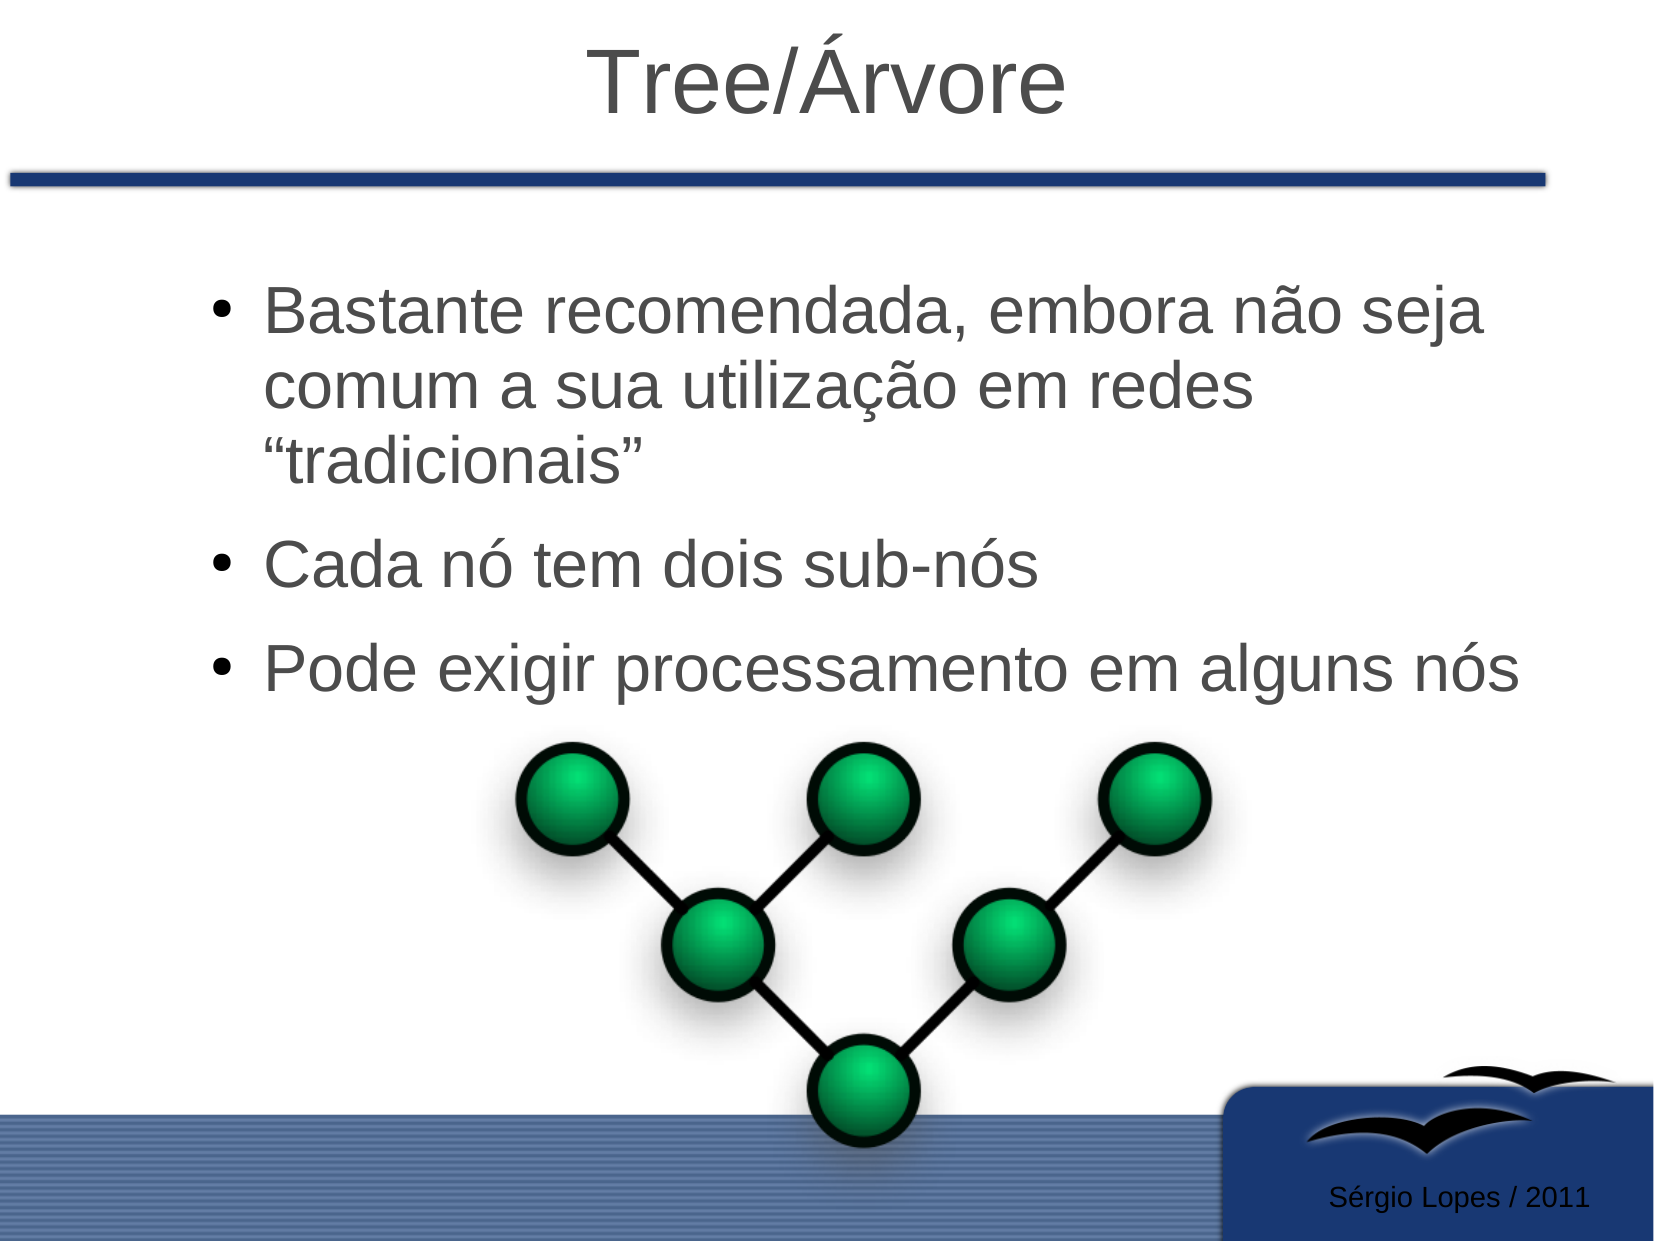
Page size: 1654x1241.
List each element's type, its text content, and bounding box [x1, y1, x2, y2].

text_box Sérgio Lopes / 2011 [1328, 1181, 1588, 1214]
title Tree/Árvore [121, 0, 1534, 164]
picture [0, 0, 1654, 1241]
list Bastante recomendada, embora não seja comum a sua utilização em redes “tradicionais” Cada nó tem dois sub-nós Pode exigir processamento em alguns nós [121, 273, 1534, 1056]
